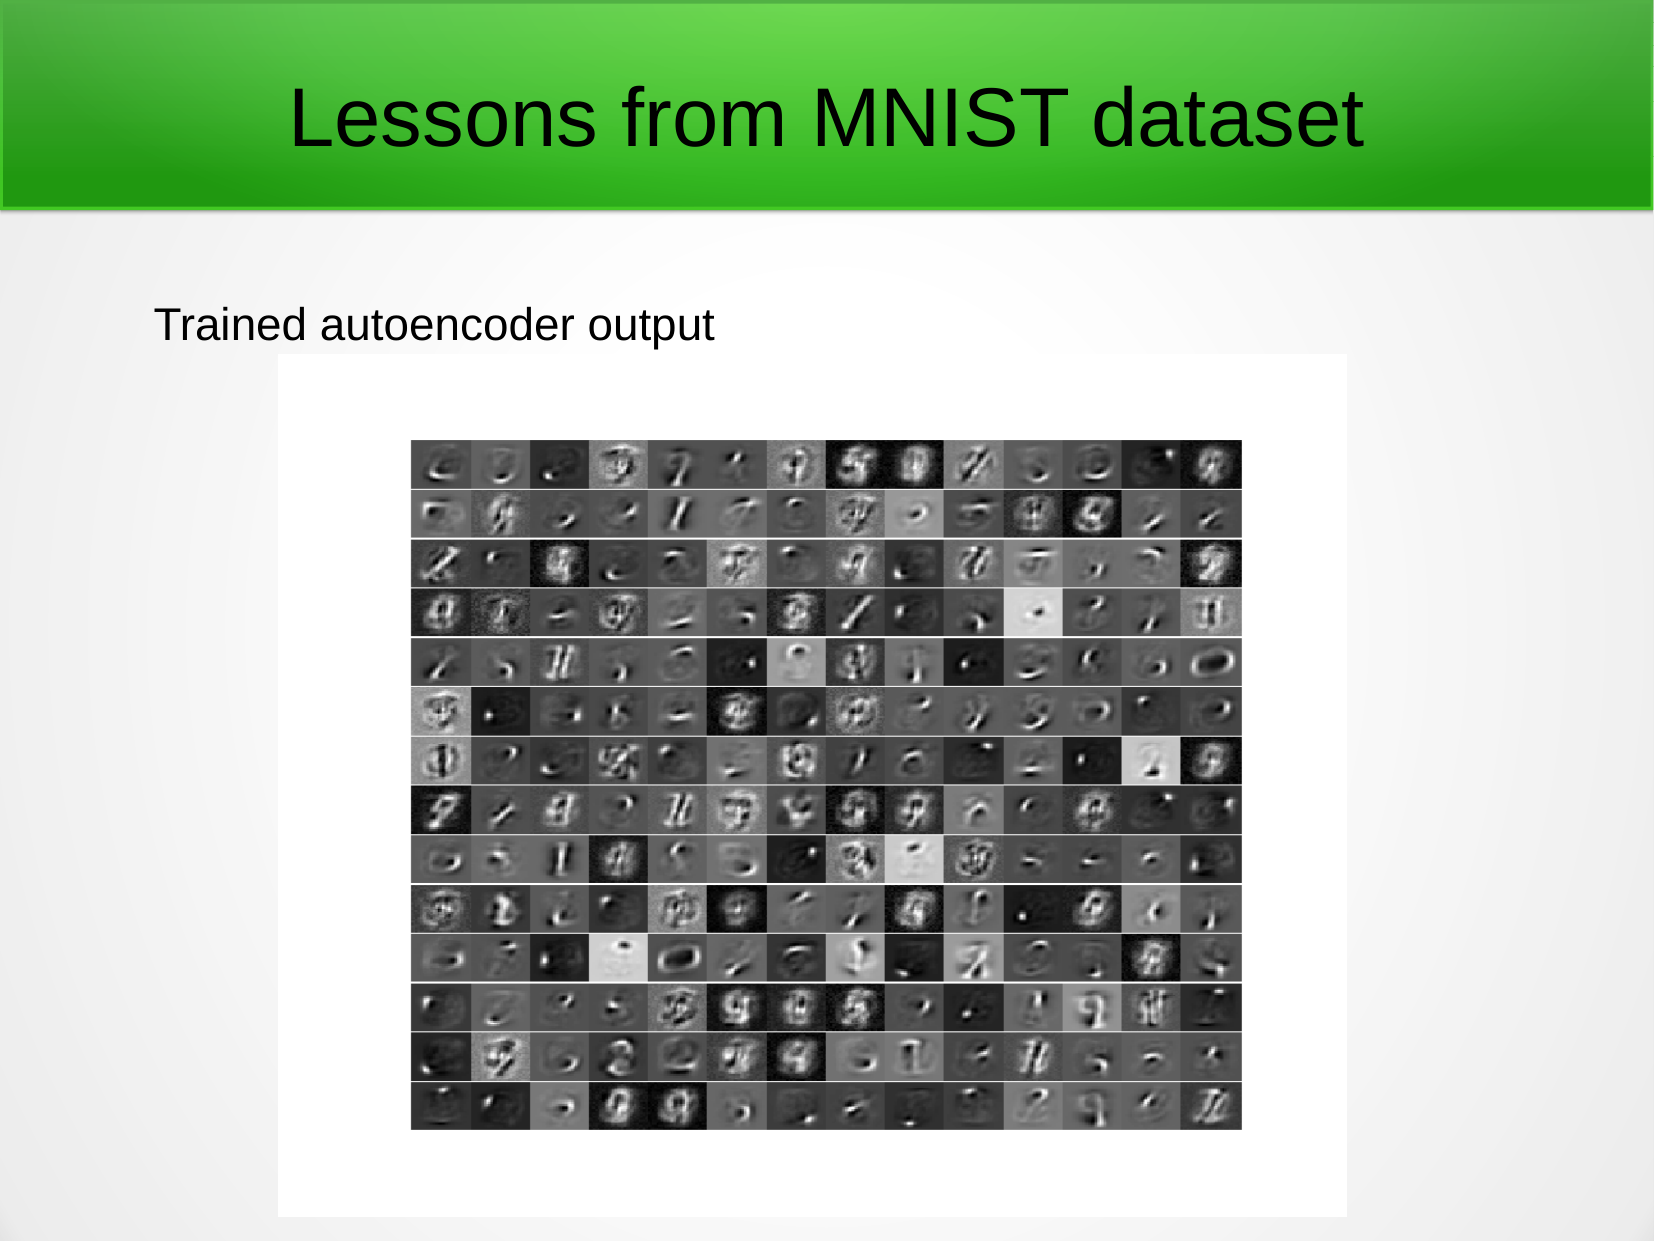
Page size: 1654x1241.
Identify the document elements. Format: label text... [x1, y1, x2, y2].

picture [278, 354, 1347, 1217]
list Trained autoencoder output [82, 299, 1571, 1019]
title Lessons from MNIST dataset [82, 47, 1571, 189]
